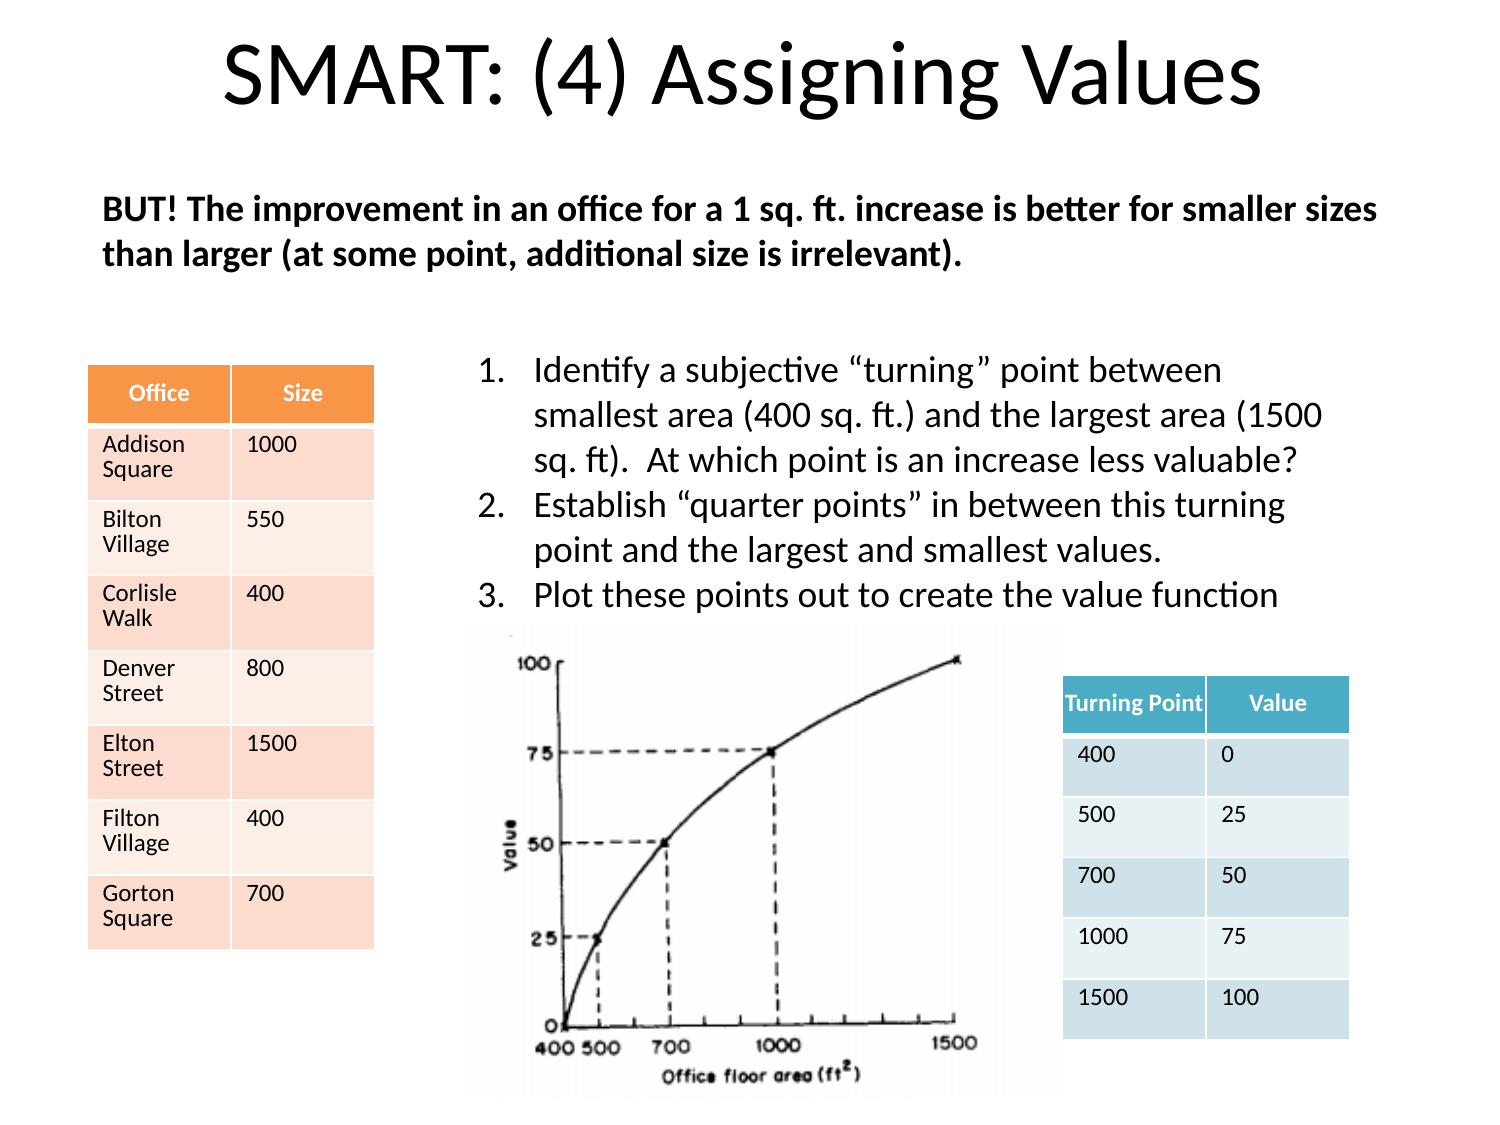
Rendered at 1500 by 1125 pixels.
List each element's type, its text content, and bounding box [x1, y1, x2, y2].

table_cell 1000 [1063, 919, 1205, 978]
table_cell Bilton Village [88, 502, 230, 575]
table_cell Gorton Square [88, 876, 230, 949]
table_cell 800 [232, 651, 374, 724]
table_cell 500 [1063, 798, 1205, 857]
table_cell 0 [1207, 739, 1349, 796]
table_cell Filton Village [88, 801, 230, 874]
table_cell Addison Square [88, 429, 230, 500]
table_cell 1500 [1063, 980, 1205, 1039]
table_cell 1500 [232, 726, 374, 799]
table_header Value [1207, 676, 1349, 733]
table_cell 1000 [232, 429, 374, 500]
table_cell 700 [1063, 858, 1205, 917]
table_cell 100 [1207, 980, 1349, 1039]
table_cell 400 [1063, 739, 1205, 796]
table_header Size [232, 365, 374, 423]
table_header Turning Point [1063, 676, 1205, 733]
table_cell 25 [1207, 798, 1349, 857]
table_cell Corlisle Walk [88, 576, 230, 650]
text_box BUT! The improvement in an office for a 1 sq. ft. increase is better for smaller sizes than larger (at some point, additional size is irrelevant). [87, 176, 1413, 282]
table_cell 700 [232, 876, 374, 949]
picture [462, 624, 1063, 1101]
table_cell 75 [1207, 919, 1349, 978]
text_box SMART: (4) Assigning Values [50, 0, 1438, 175]
table_cell Elton Street [88, 726, 230, 799]
table_cell 400 [232, 801, 374, 874]
table_cell 50 [1207, 858, 1349, 917]
text_box Identify a subjective “turning” point between smallest area (400 sq. ft.) and the largest area (1500 sq. ft). At which point is an increase less valuable? Establish “quarter points” in between this turning point and the largest and smallest values. Plot these points out to create the value function [387, 337, 1363, 668]
table_cell 400 [232, 576, 374, 650]
table_cell 550 [232, 502, 374, 575]
table_header Office [88, 365, 230, 423]
table_cell Denver Street [88, 651, 230, 724]
